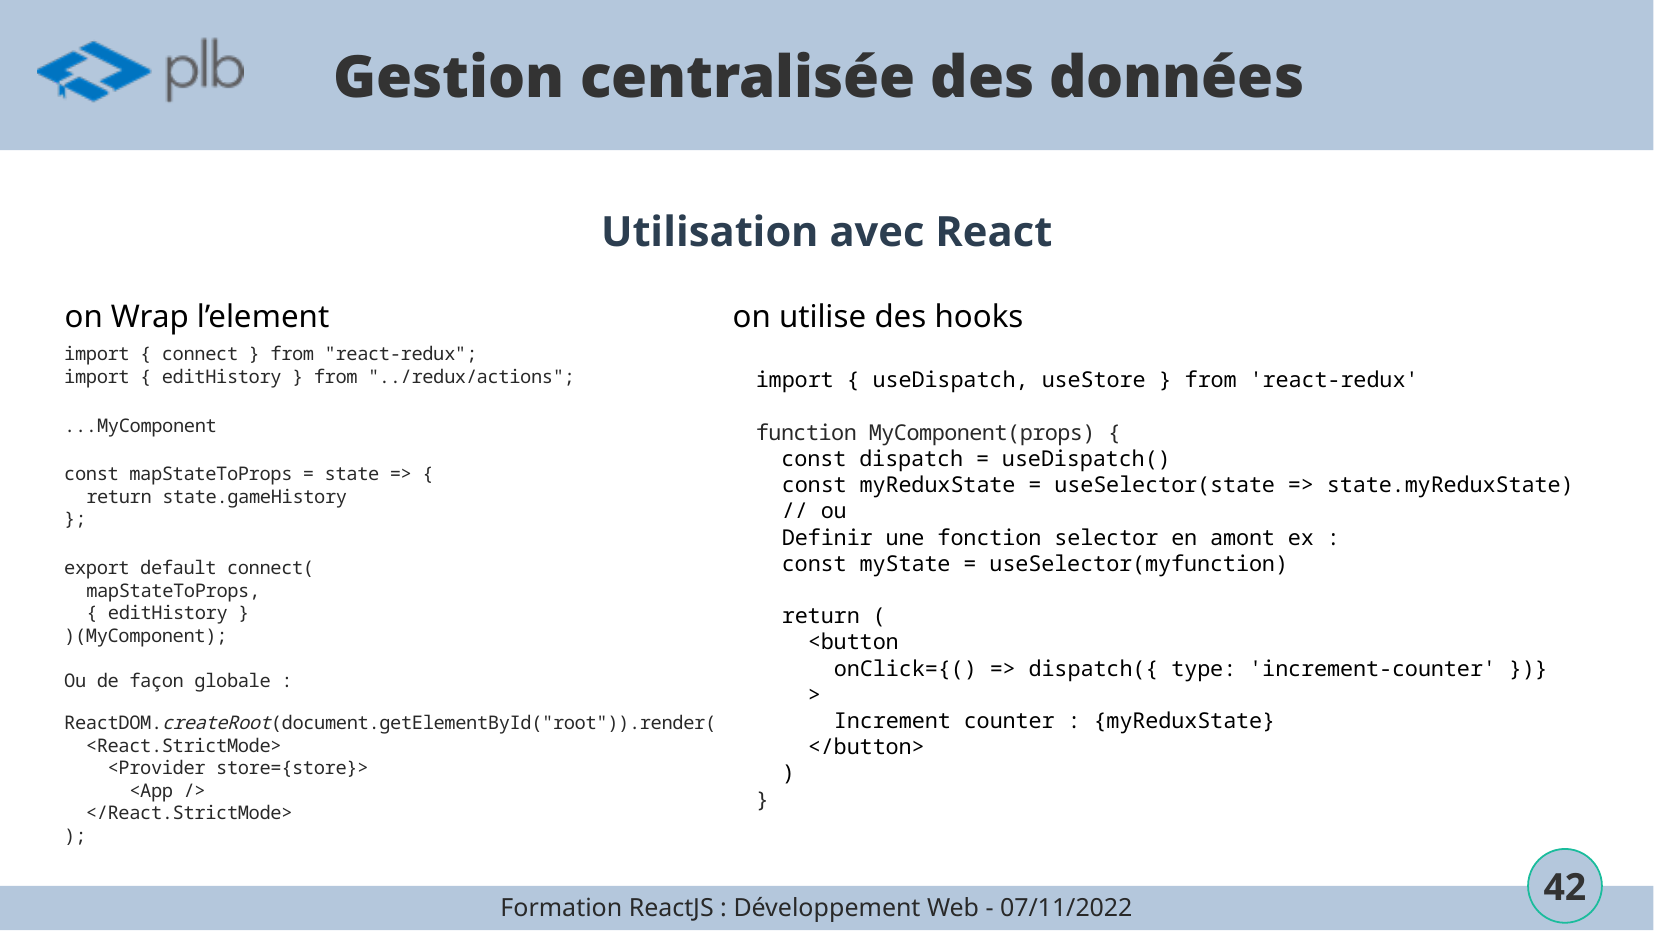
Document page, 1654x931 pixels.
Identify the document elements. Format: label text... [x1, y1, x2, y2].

title Gestion centralisée des données [333, 0, 1613, 151]
text_box Formation ReactJS : Développement Web - 07/11/2022 [461, 888, 1173, 926]
text_box import { connect } from "react-redux"; import { editHistory } from "../redux/actions"; ...MyComponent const mapStateToProps = state => { return state.gameHistory }; export default connect( mapStateToProps, { editHistory } )(MyComponent); Ou de façon globale : ReactDOM.createRoot(document.getElementById("root")).render( <React.StrictMode> <Provider store={store}> <App /> </React.StrictMode> ); [49, 334, 742, 814]
text_box Utilisation avec React [59, 201, 1595, 244]
text_box import { useDispatch, useStore } from 'react-redux' function MyComponent(props) { const dispatch = useDispatch() const myReduxState = useSelector(state => state.myReduxState) // ou Definir une fonction selector en amont ex : const myState = useSelector(myfunction) return ( <button onClick={() => dispatch({ type: 'increment-counter' })} > Increment counter : {myReduxState} </button> ) } [741, 358, 1654, 837]
text_box on Wrap l’element on utilise des hooks [64, 272, 1618, 333]
picture [37, 33, 244, 113]
